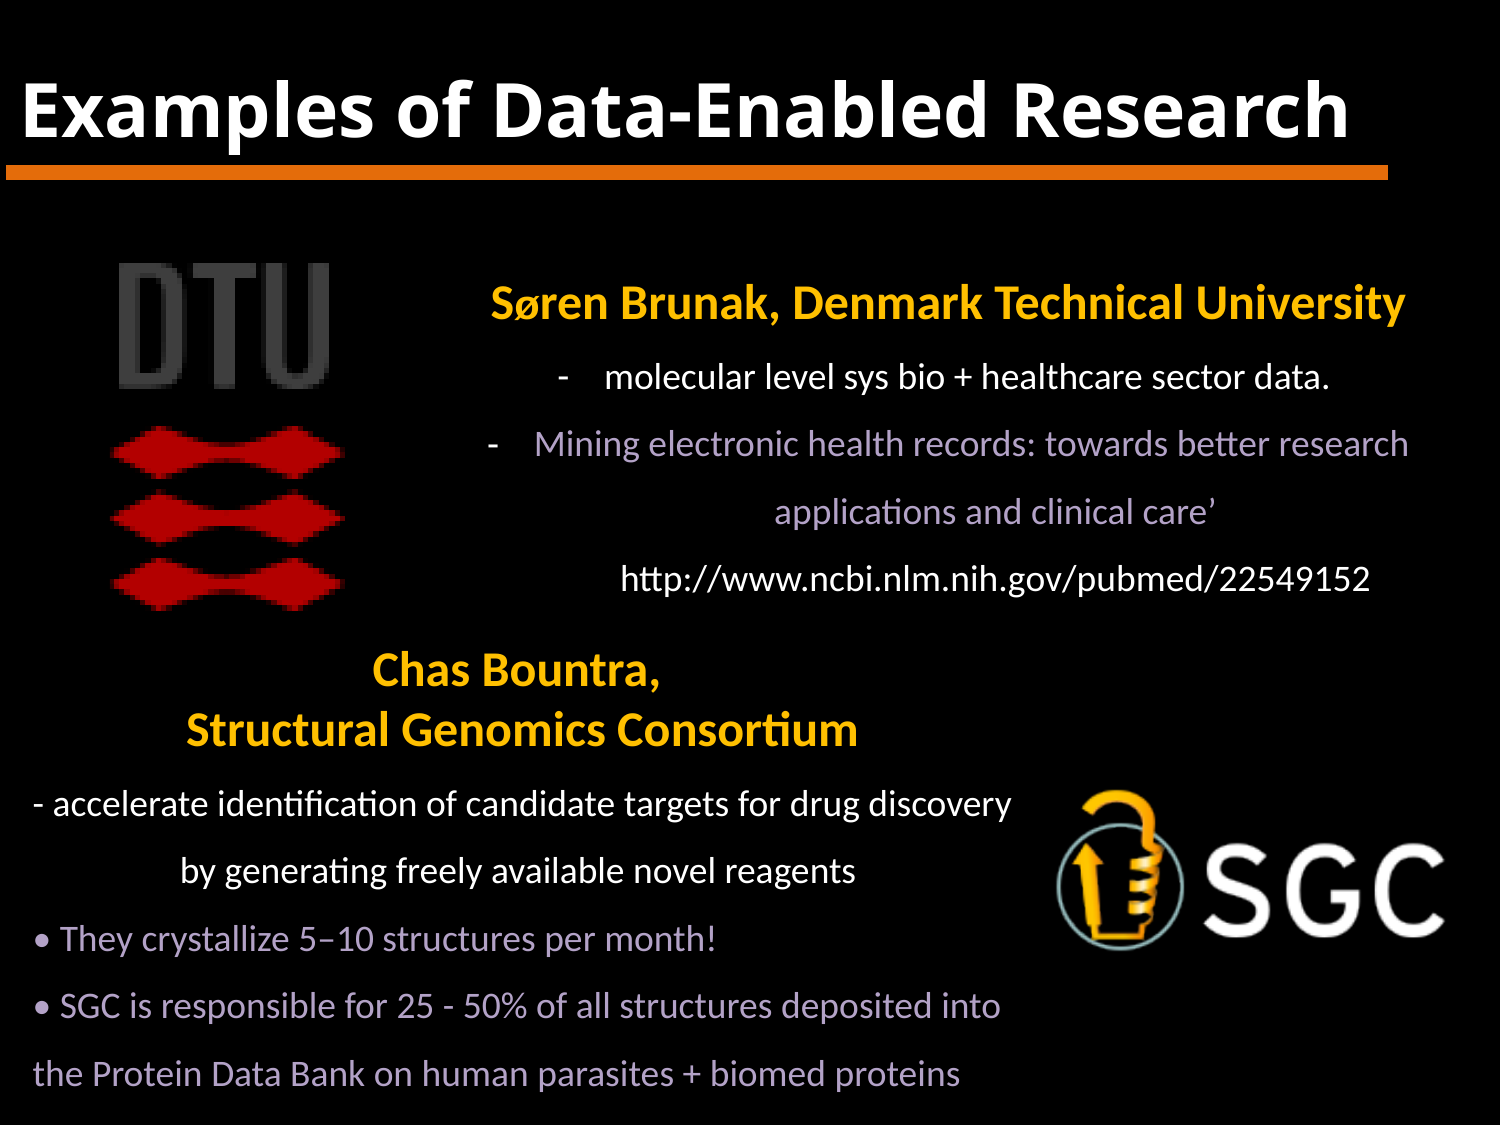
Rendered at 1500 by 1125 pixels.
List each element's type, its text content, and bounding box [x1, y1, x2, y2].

text_box Chas Bountra, Structural Genomics Consortium - accelerate identification of candidate targets for drug discovery by generating freely available novel reagents • They crystallize 5–10 structures per month! • SGC is responsible for 25 - 50% of all structures deposited into the Protein Data Bank on human parasites + biomed proteins [18, 629, 1045, 1101]
text_box Examples of Data-Enabled Research [4, 54, 1436, 161]
text_box Søren Brunak, Denmark Technical University molecular level sys bio + healthcare sector data. Mining electronic health records: towards better research applications and clinical care’ http://www.ncbi.nlm.nih.gov/pubmed/22549152 [466, 232, 1431, 607]
picture [109, 263, 366, 611]
picture [1039, 777, 1459, 976]
